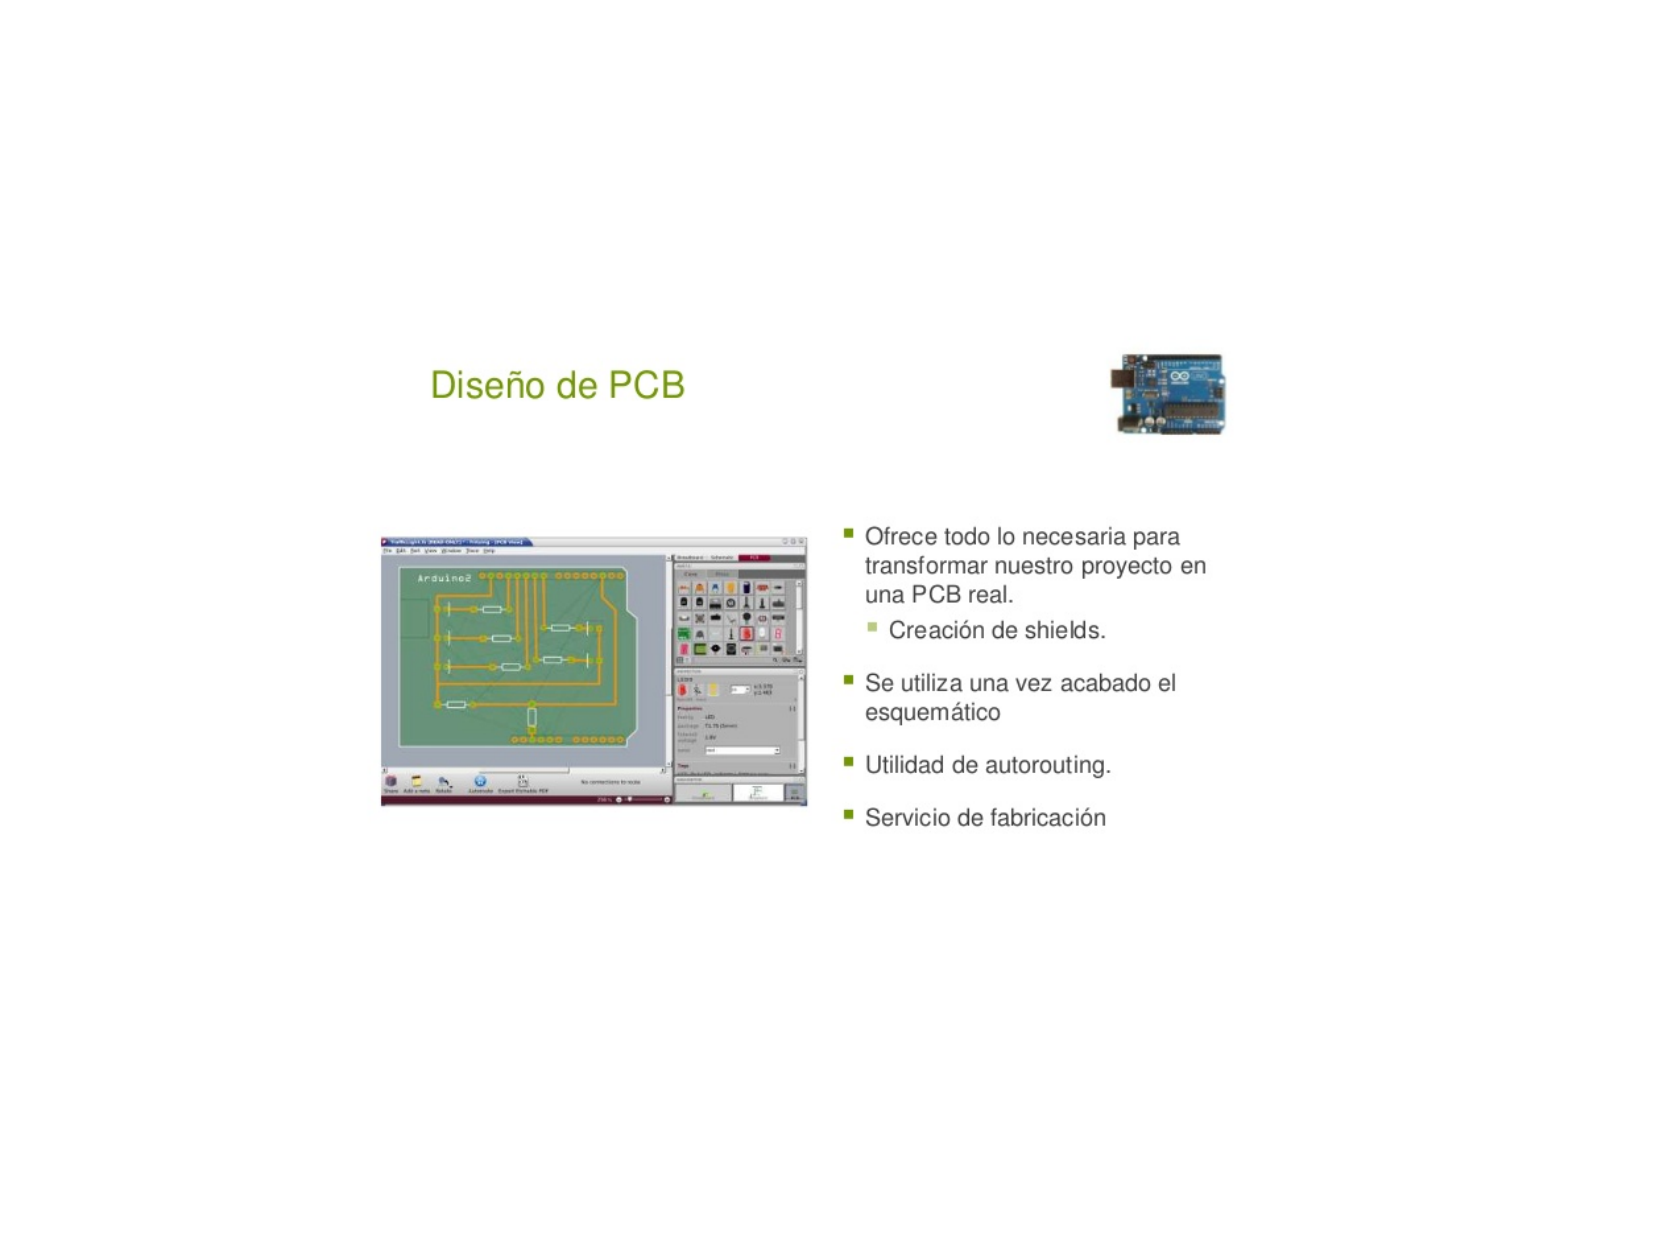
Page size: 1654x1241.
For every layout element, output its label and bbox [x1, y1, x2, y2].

picture [347, 295, 1307, 1016]
